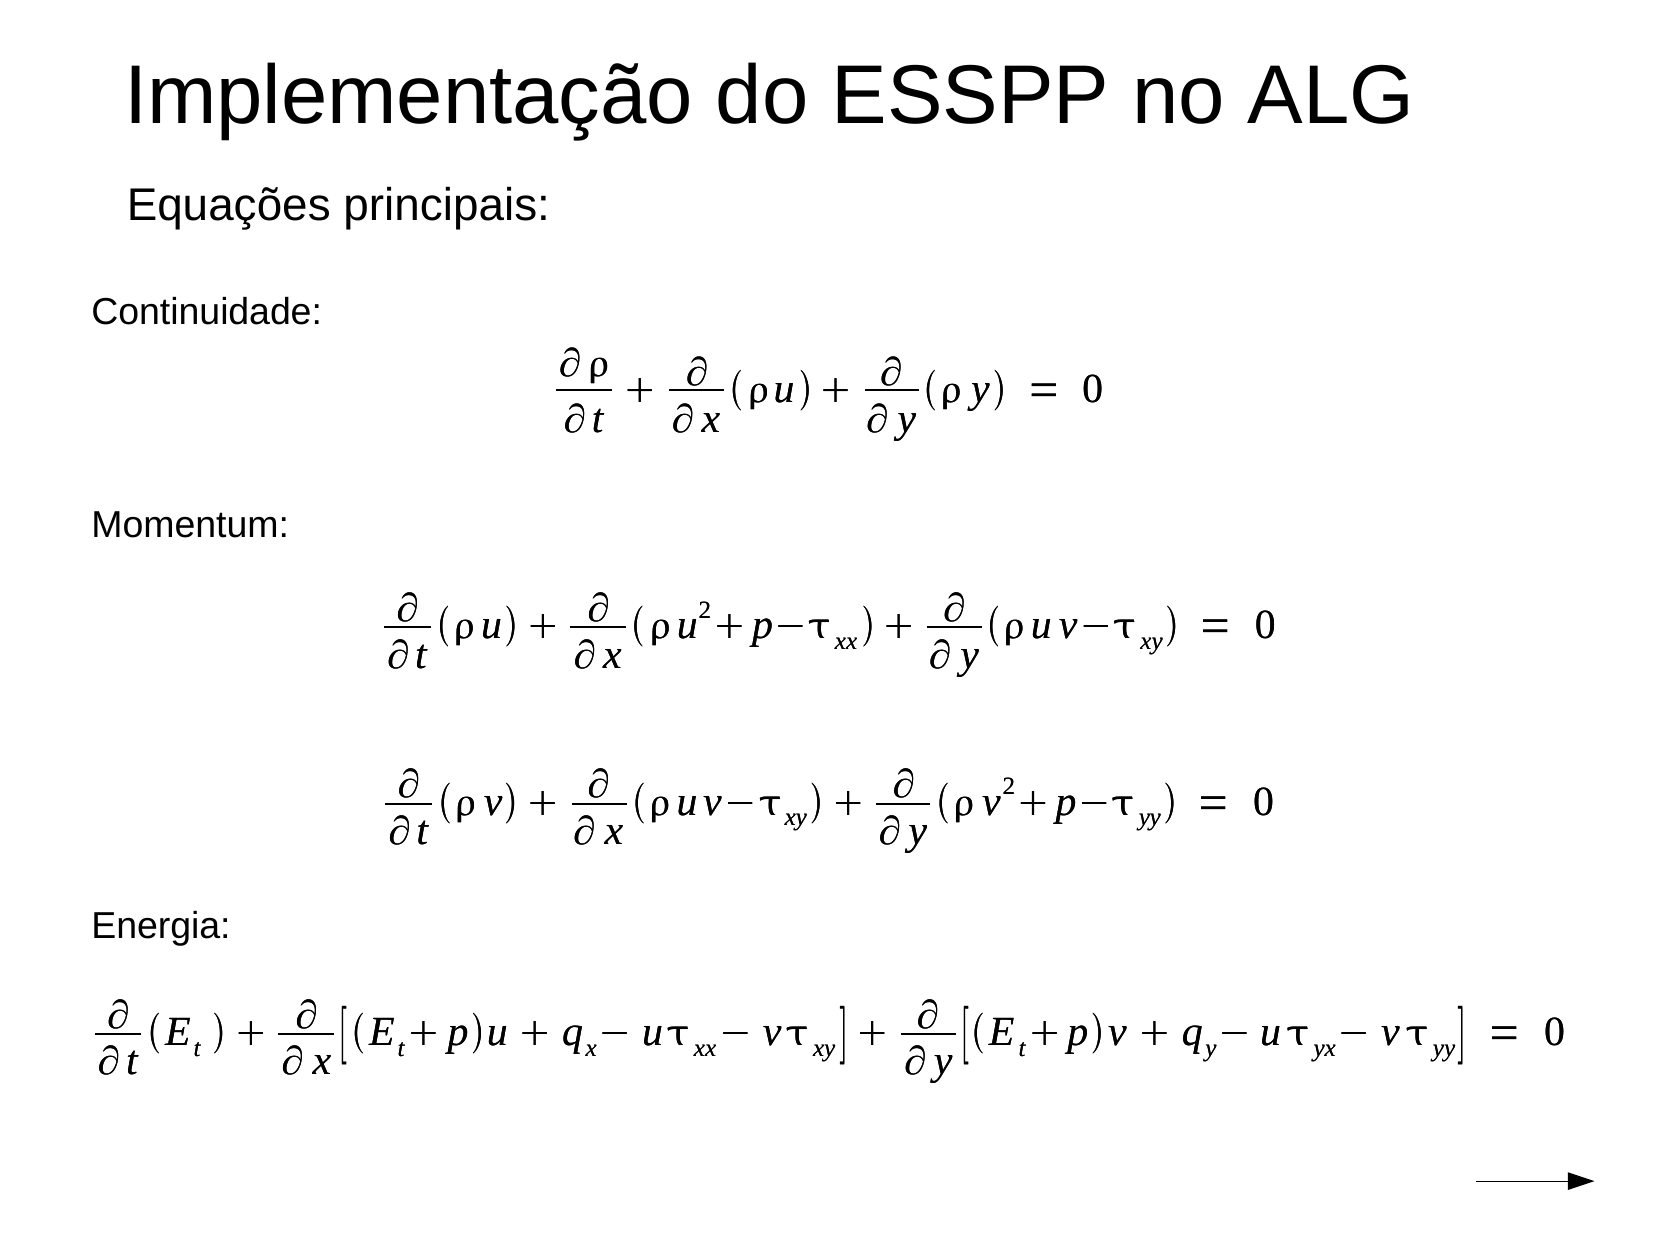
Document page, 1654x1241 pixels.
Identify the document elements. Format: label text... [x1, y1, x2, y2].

text_box Momentum: [76, 496, 305, 558]
text_box Implementação do ESSPP no ALG [109, 41, 1431, 160]
chart [377, 766, 1281, 857]
chart [376, 590, 1282, 681]
text_box Continuidade: [76, 283, 337, 345]
text_box Energia: [76, 897, 246, 959]
chart [86, 997, 1571, 1087]
chart [548, 337, 1110, 444]
text_box Equações principais: [112, 171, 566, 244]
